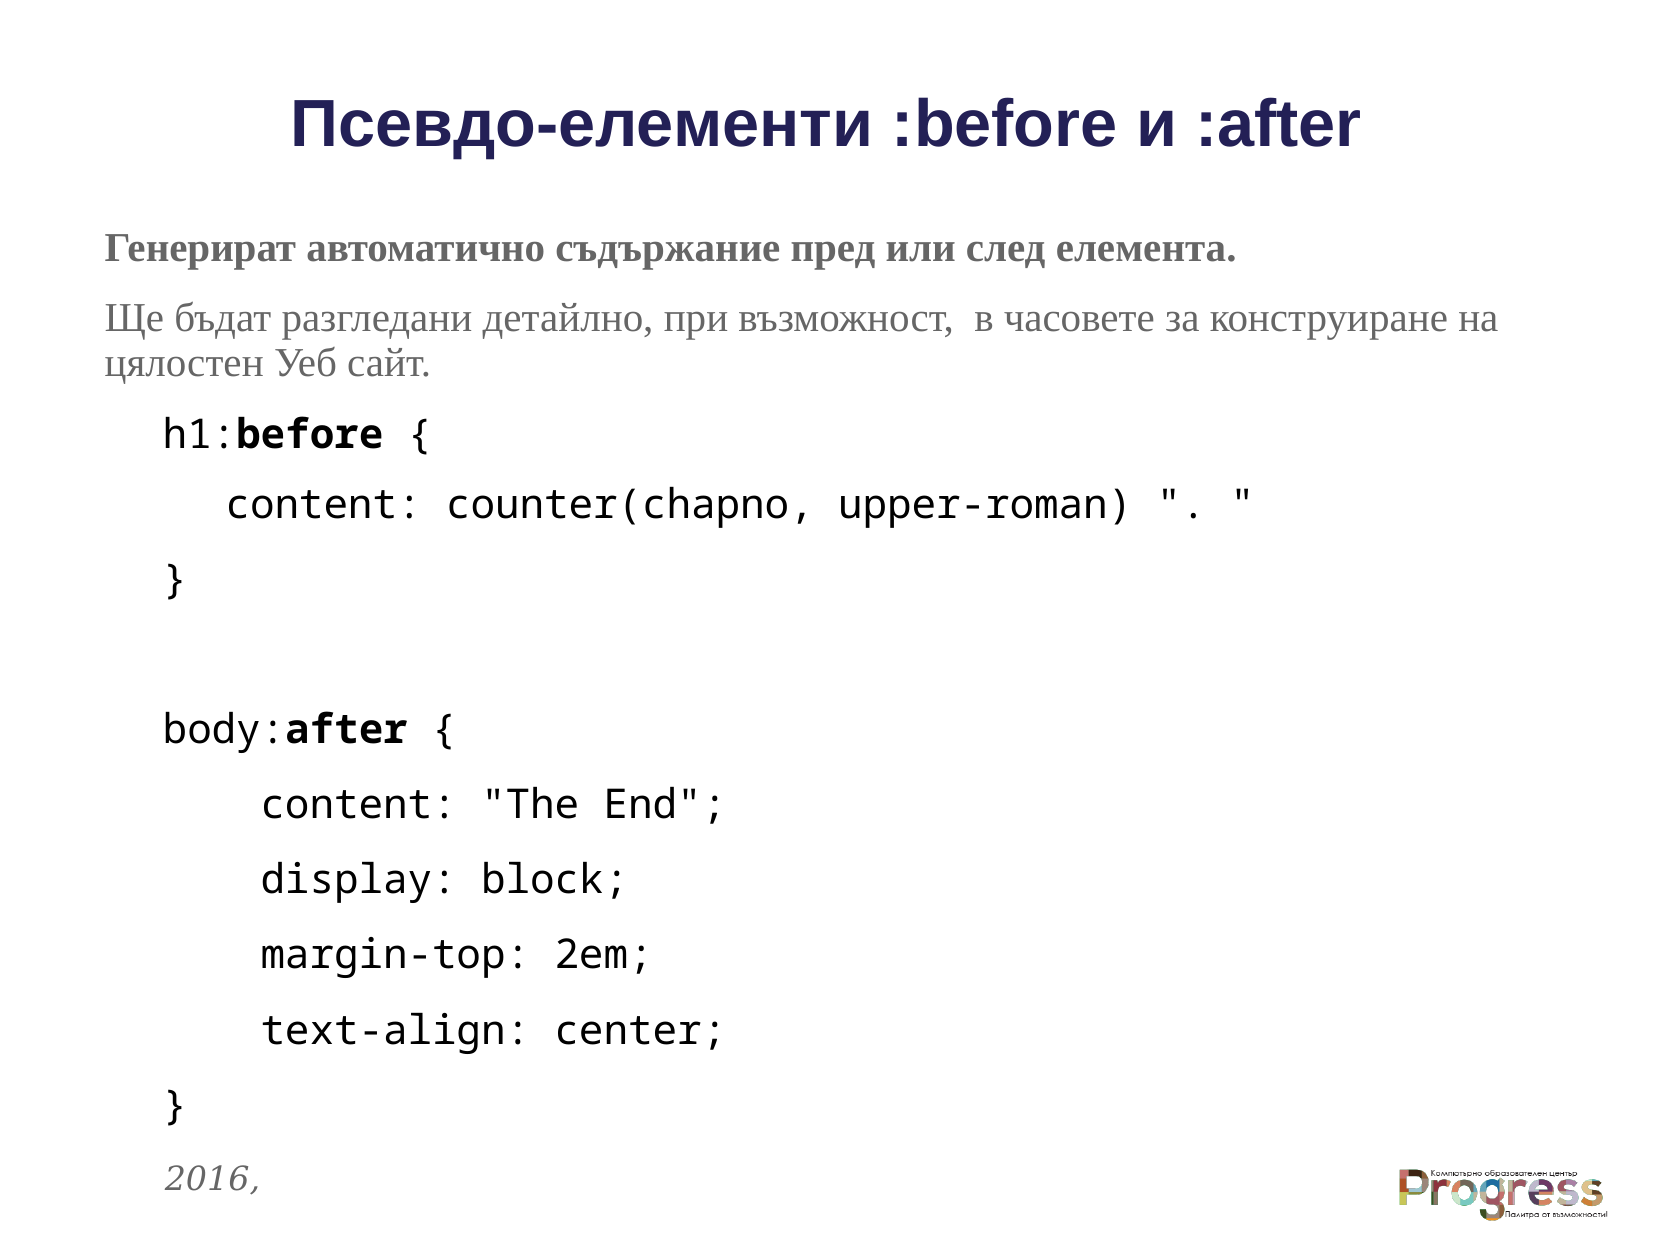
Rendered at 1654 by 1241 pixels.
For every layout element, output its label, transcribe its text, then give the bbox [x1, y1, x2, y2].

title Псевдо-елементи :before и :after [82, 61, 1571, 186]
picture [1399, 1168, 1613, 1221]
list [90, 225, 1531, 1141]
text_box 2016, Ива Е. Попова [150, 1152, 586, 1201]
